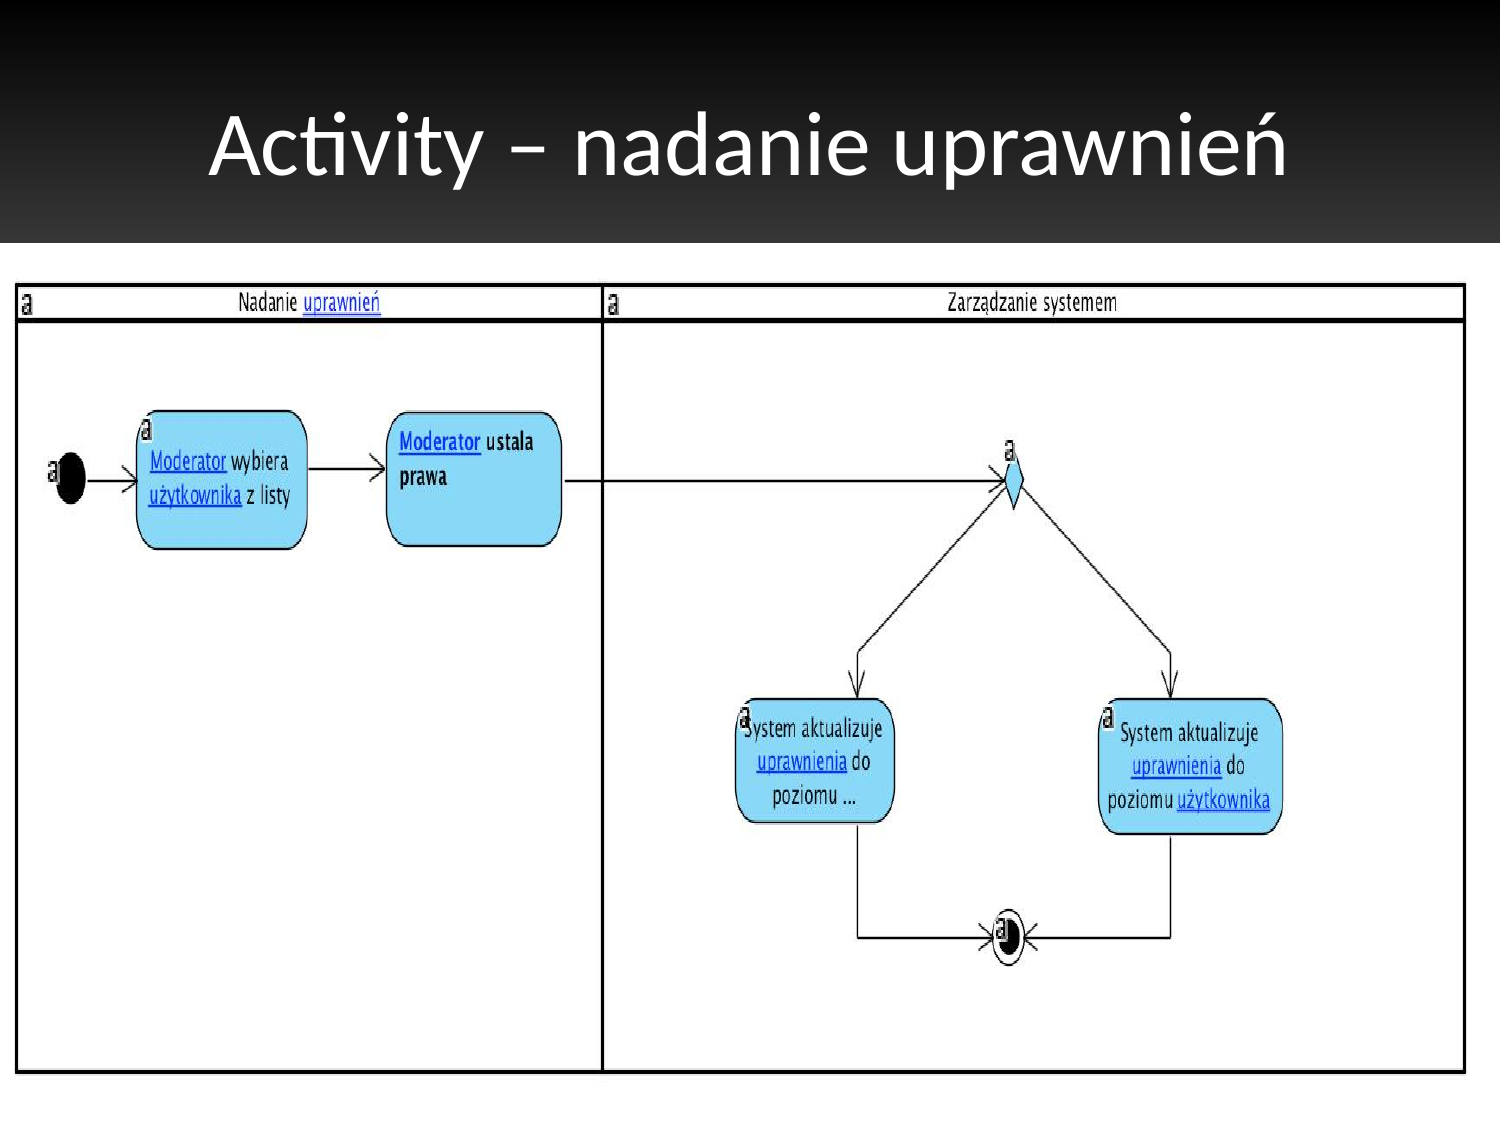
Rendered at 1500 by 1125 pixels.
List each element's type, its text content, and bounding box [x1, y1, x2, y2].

picture [0, 243, 1500, 1125]
title Activity – nadanie uprawnień [75, 45, 1425, 233]
